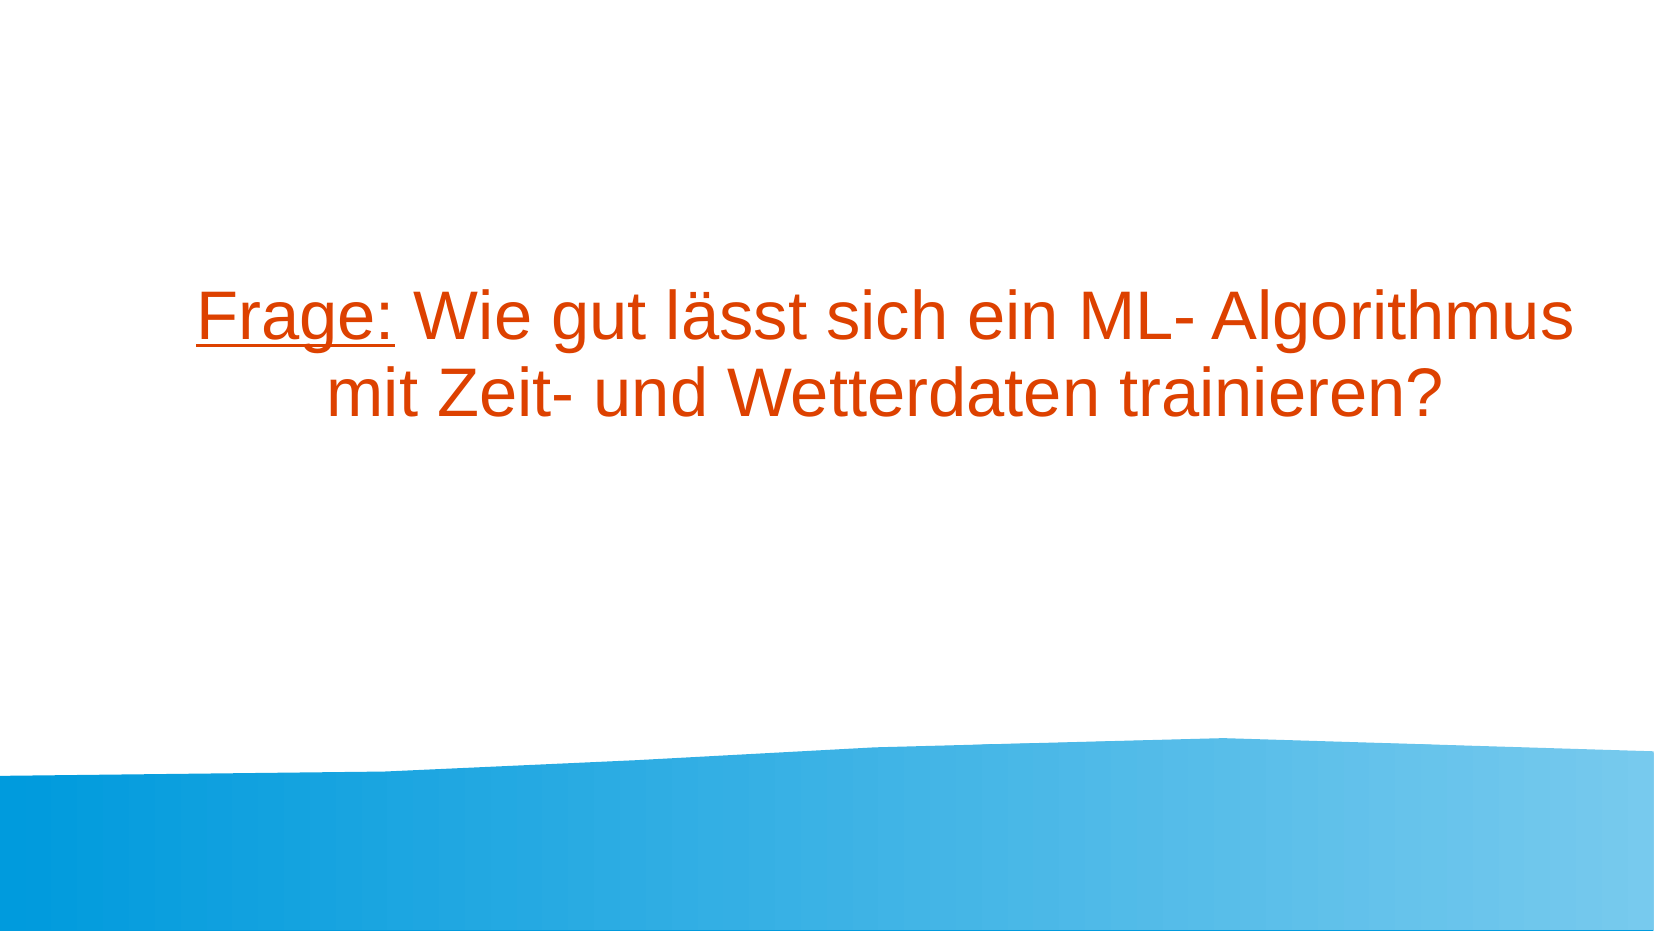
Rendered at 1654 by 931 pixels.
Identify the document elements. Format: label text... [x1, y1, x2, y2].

title Frage: Wie gut lässt sich ein ML- Algorithmus mit Zeit- und Wetterdaten trainieren? [147, 265, 1625, 443]
